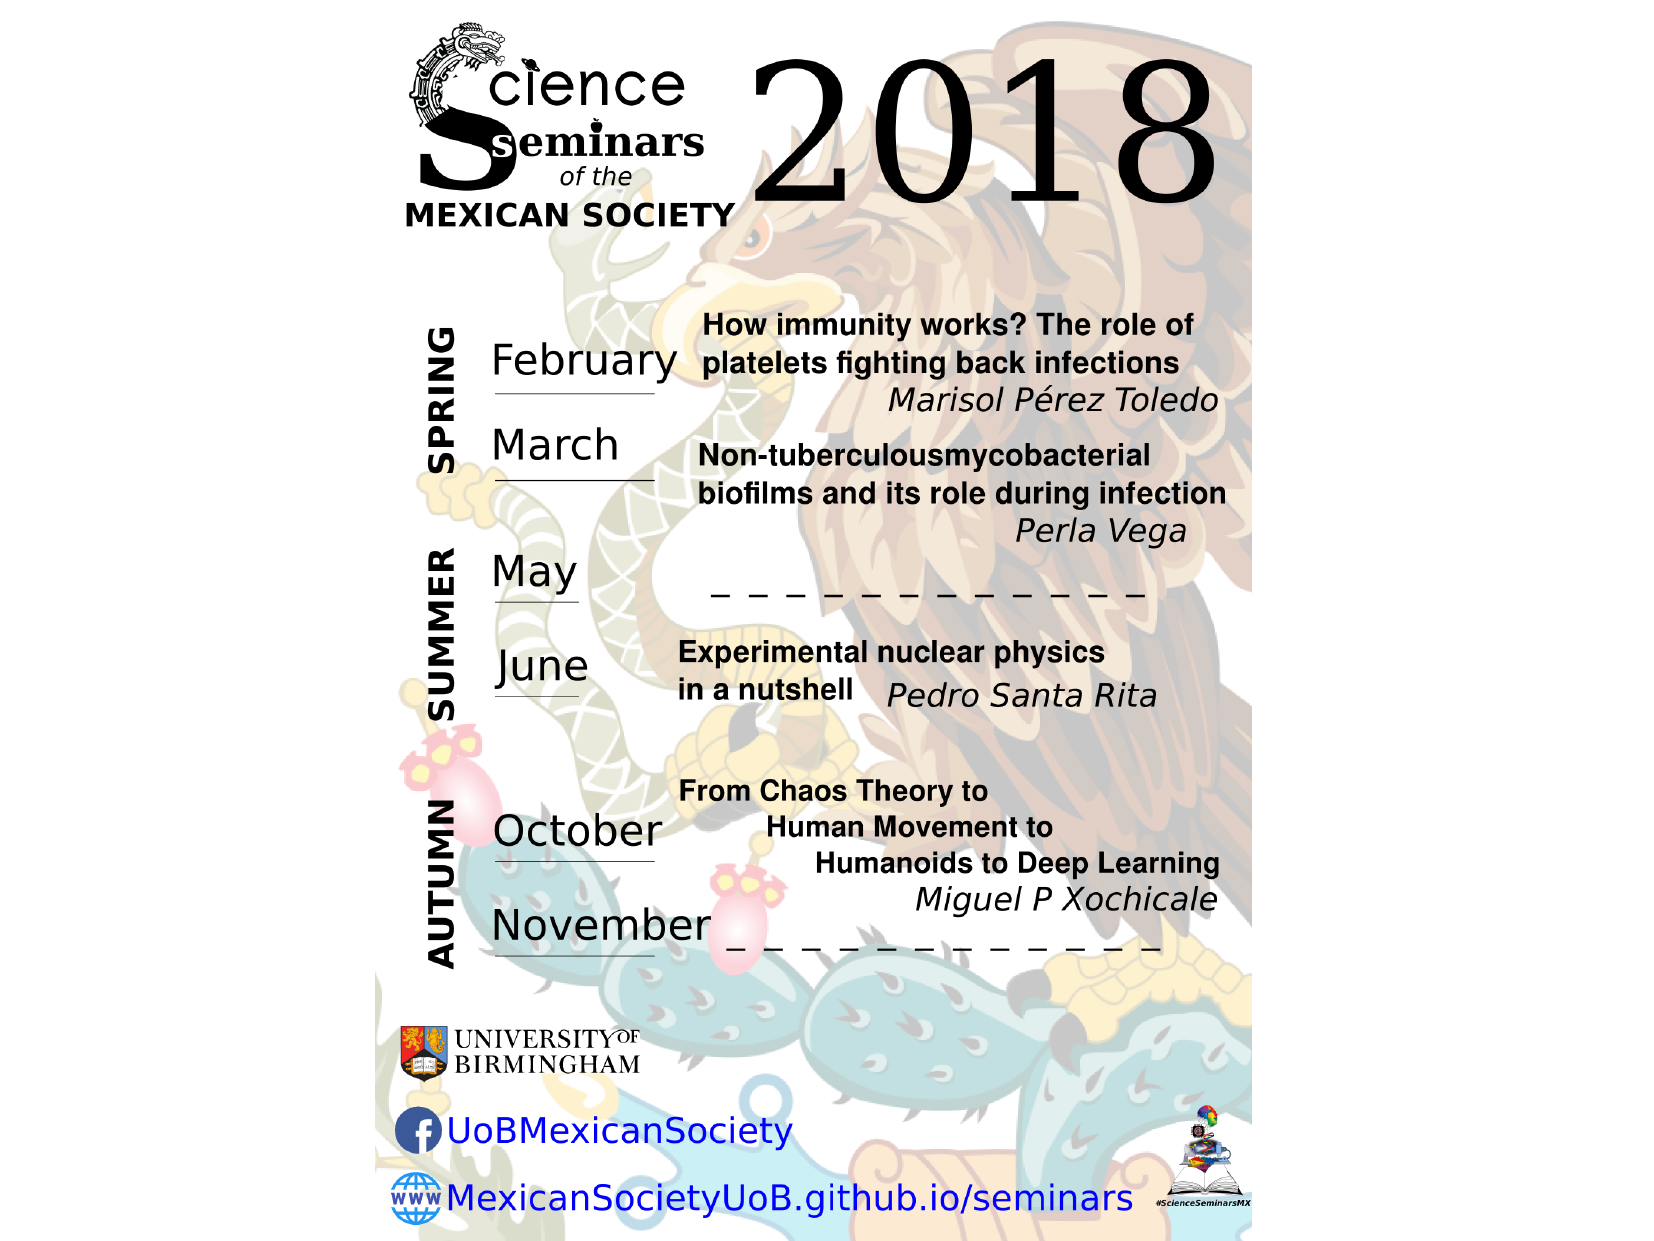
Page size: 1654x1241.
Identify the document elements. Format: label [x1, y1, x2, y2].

picture [375, 0, 1252, 1241]
